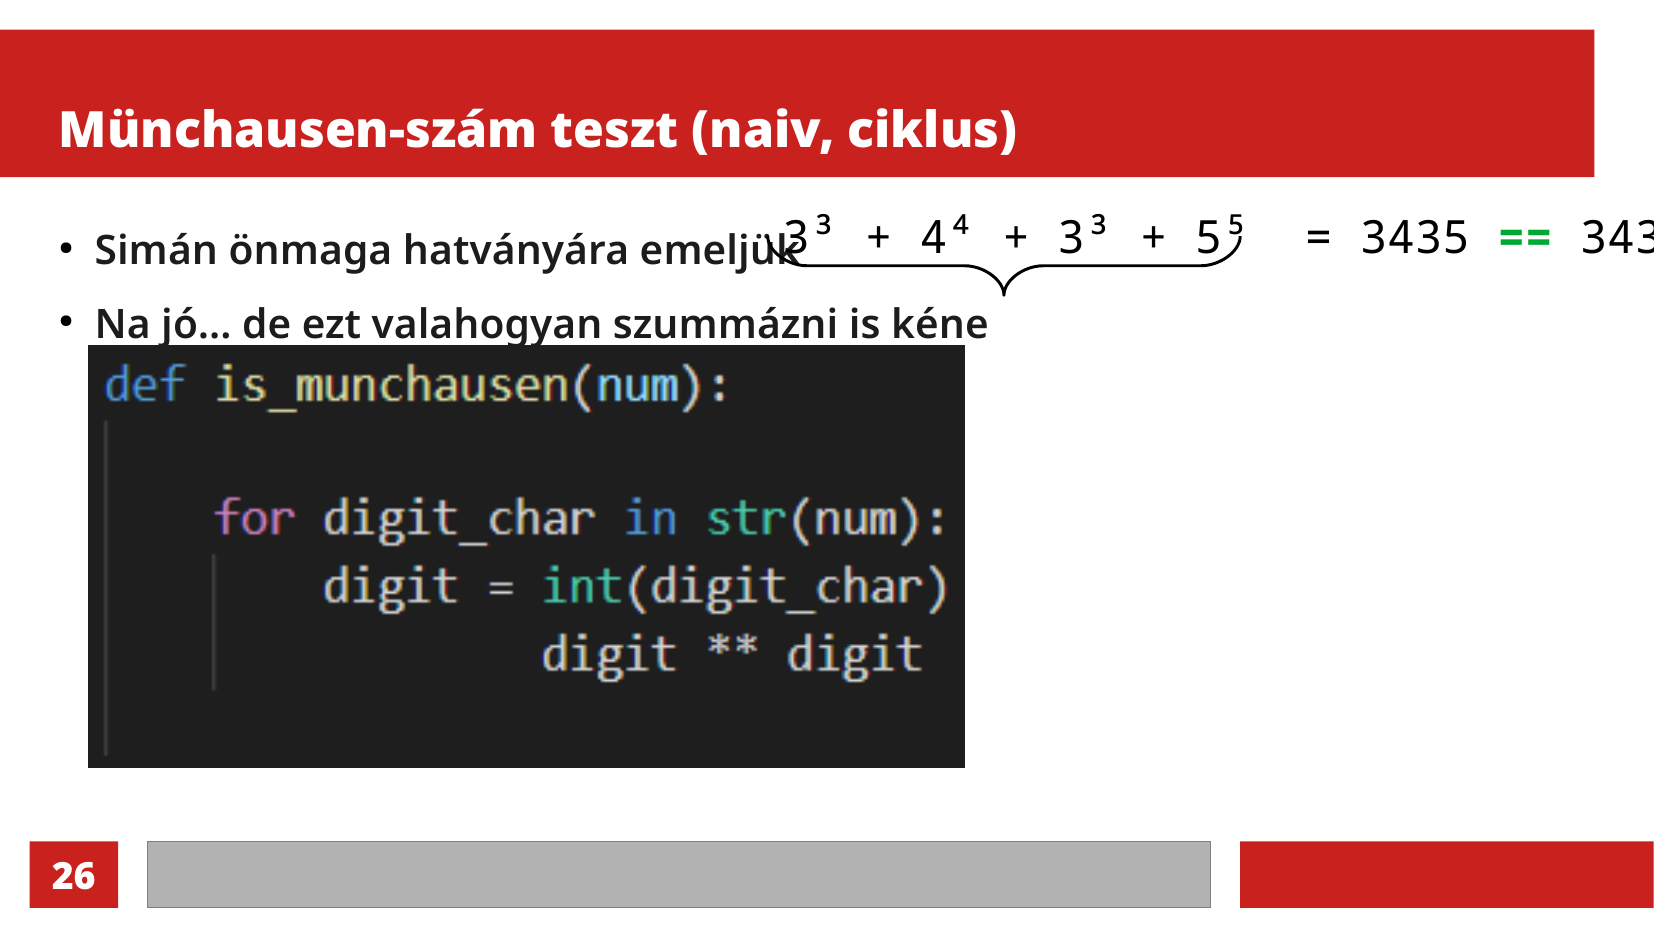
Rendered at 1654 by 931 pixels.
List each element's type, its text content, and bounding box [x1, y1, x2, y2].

text_box 3³ + 4⁴ + 3³ + 5⁵ = 3435 == 3435 [767, 197, 1654, 296]
title Münchausen-szám teszt (naiv, ciklus) [59, 44, 1595, 163]
list Simán önmaga hatványára emeljük Na jó… de ezt valahogyan szummázni is kéne [59, 221, 1565, 473]
text_box 3³ + 4⁴ + 3³ + 5⁵ = 3435 == 3435 [767, 245, 1002, 296]
picture [88, 345, 965, 768]
